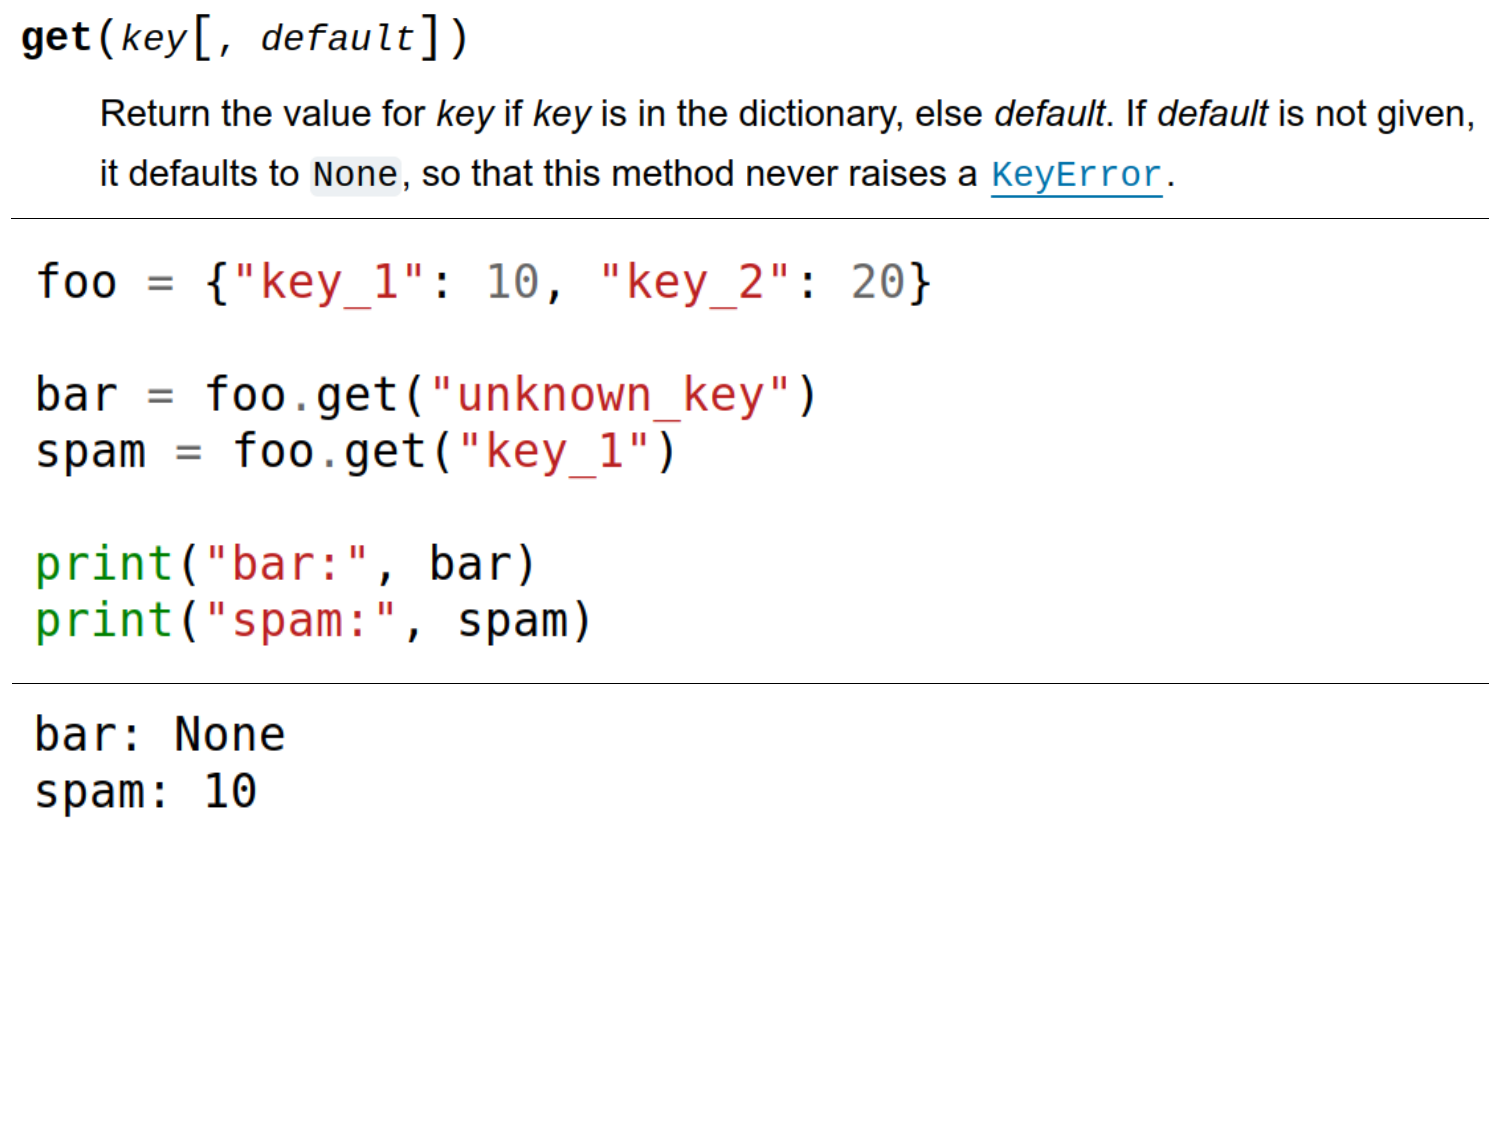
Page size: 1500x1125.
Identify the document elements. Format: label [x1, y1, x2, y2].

picture [23, 248, 944, 663]
picture [25, 702, 296, 825]
picture [11, 5, 1489, 210]
